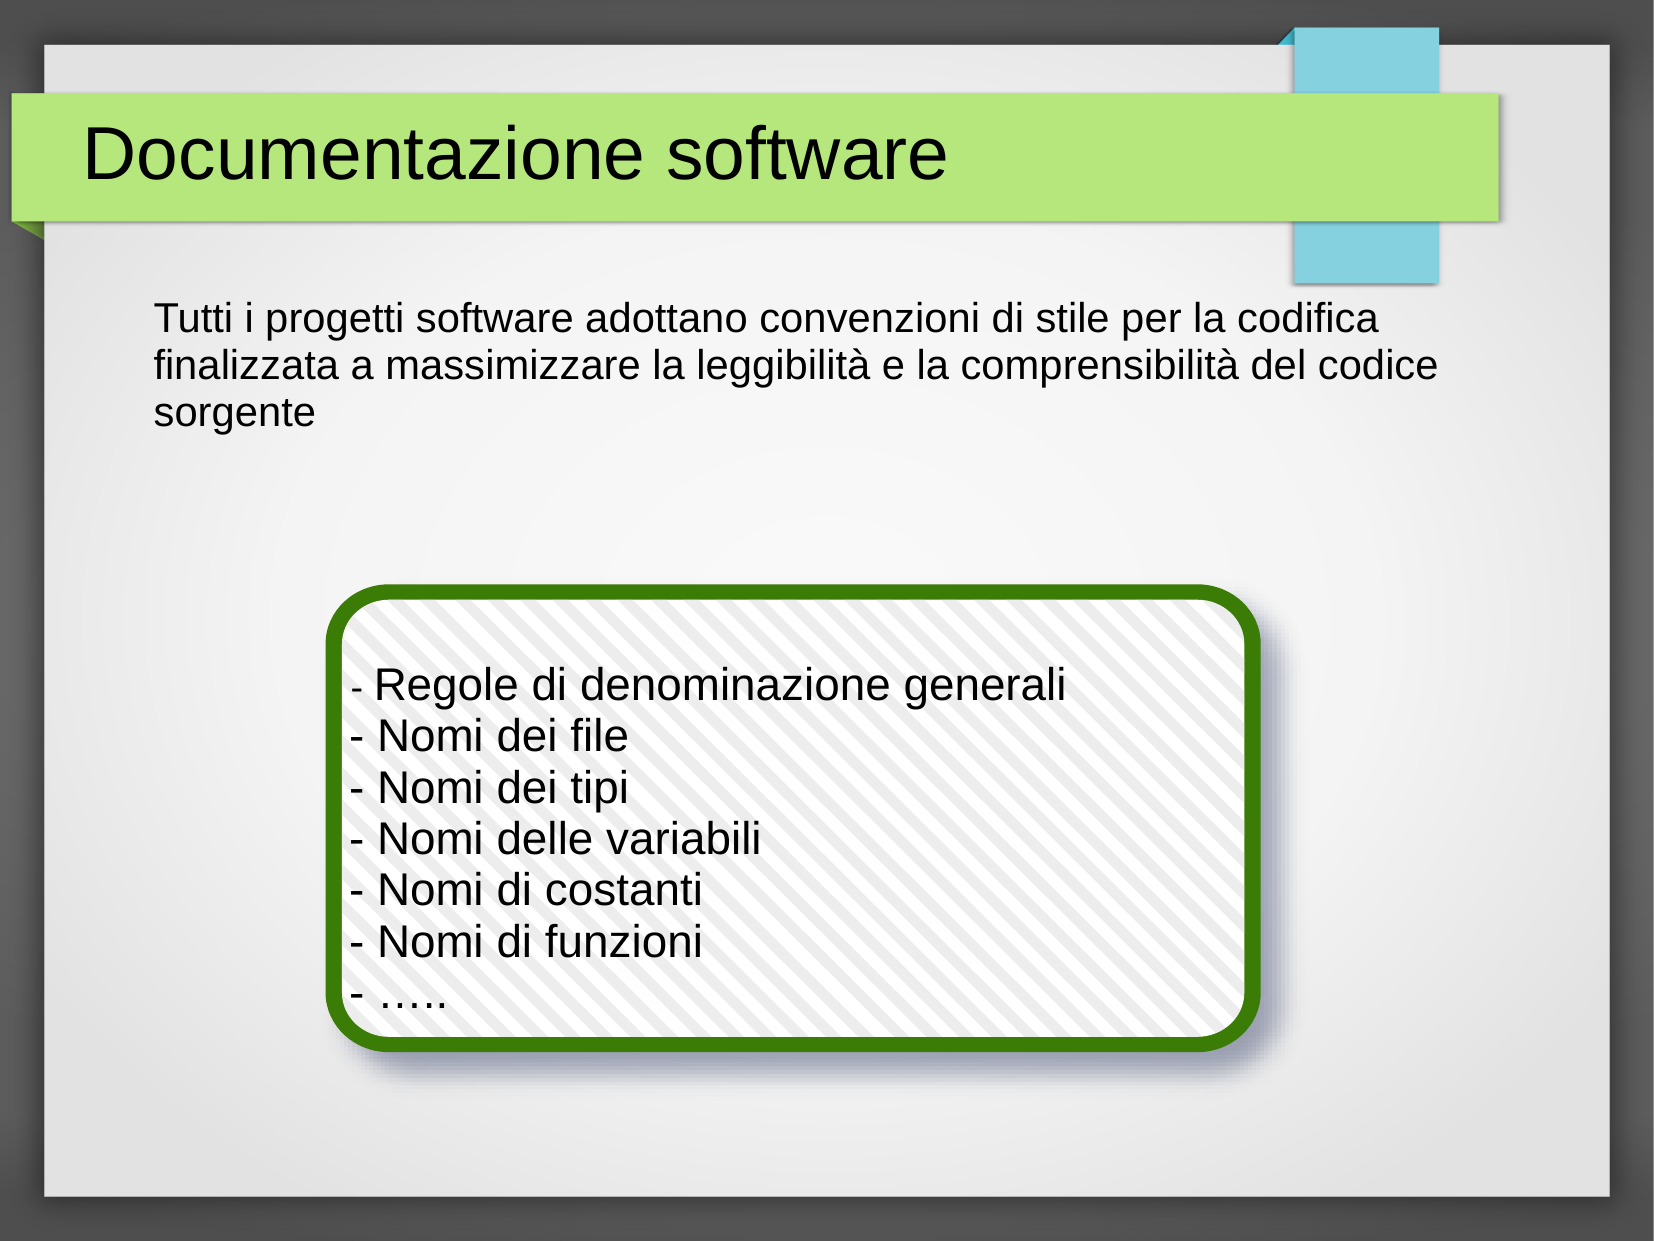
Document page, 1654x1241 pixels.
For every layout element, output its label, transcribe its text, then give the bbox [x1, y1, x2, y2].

list Tutti i progetti software adottano convenzioni di stile per la codifica finalizzata a massimizzare la leggibilità e la comprensibilità del codice sorgente [82, 295, 1571, 1015]
picture [0, 0, 1654, 1241]
title Documentazione software [82, 94, 1264, 213]
